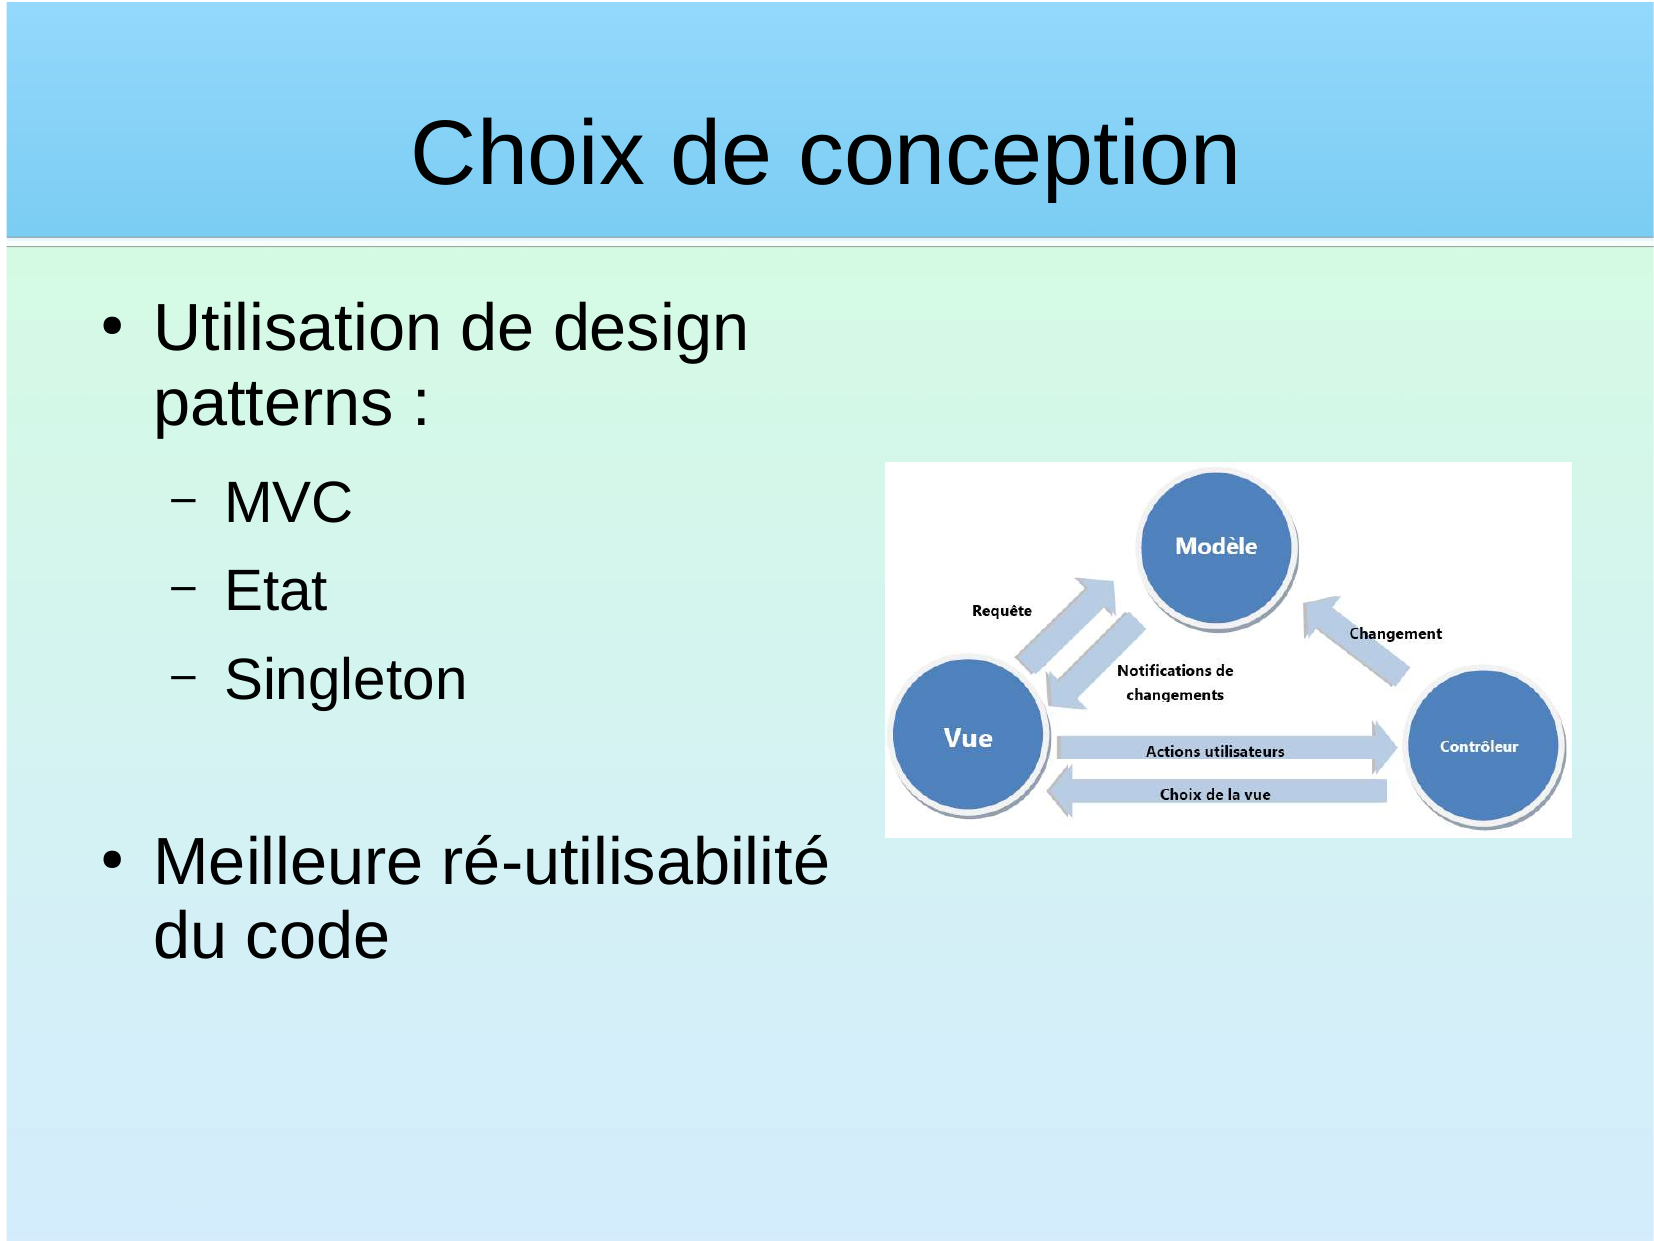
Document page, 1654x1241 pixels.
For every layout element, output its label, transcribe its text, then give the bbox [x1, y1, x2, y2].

picture [6, 2, 1654, 1241]
list Utilisation de design patterns : MVC Etat Singleton Meilleure ré-utilisabilité du code [82, 290, 863, 1010]
title Choix de conception [82, 49, 1571, 257]
